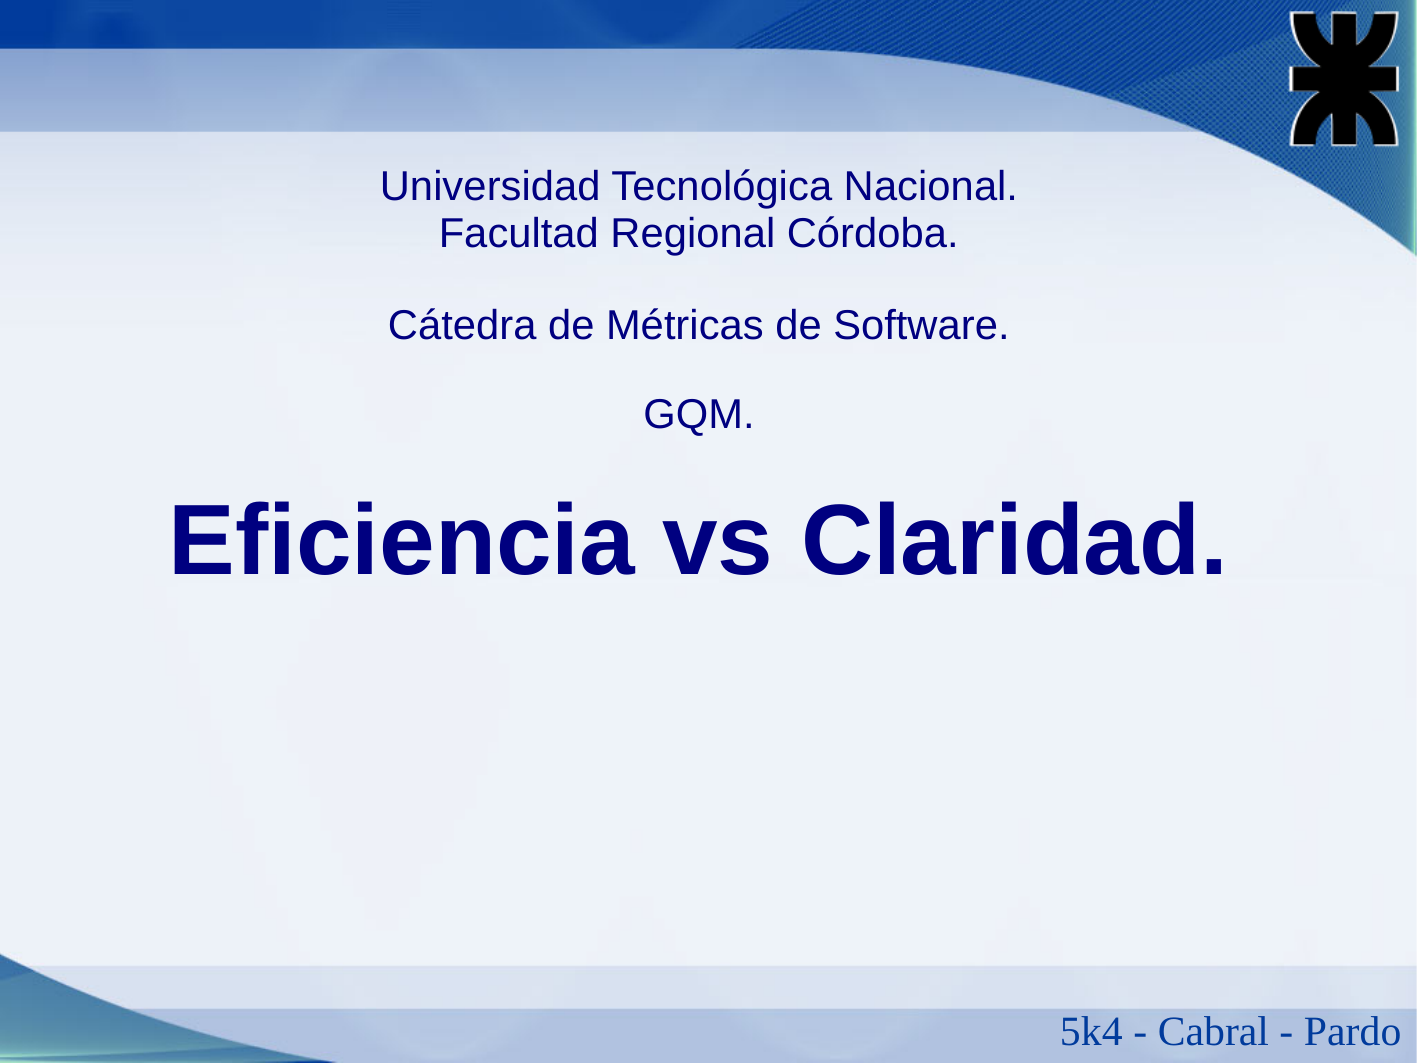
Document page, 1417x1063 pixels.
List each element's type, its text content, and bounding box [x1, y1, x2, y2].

picture [0, 0, 1417, 1063]
text_box Universidad Tecnológica Nacional. Facultad Regional Córdoba. Cátedra de Métricas de Software. GQM. Eficiencia vs Claridad. [62, 62, 1336, 945]
text_box 5k4 - Cabral - Pardo [649, 1001, 1417, 1063]
